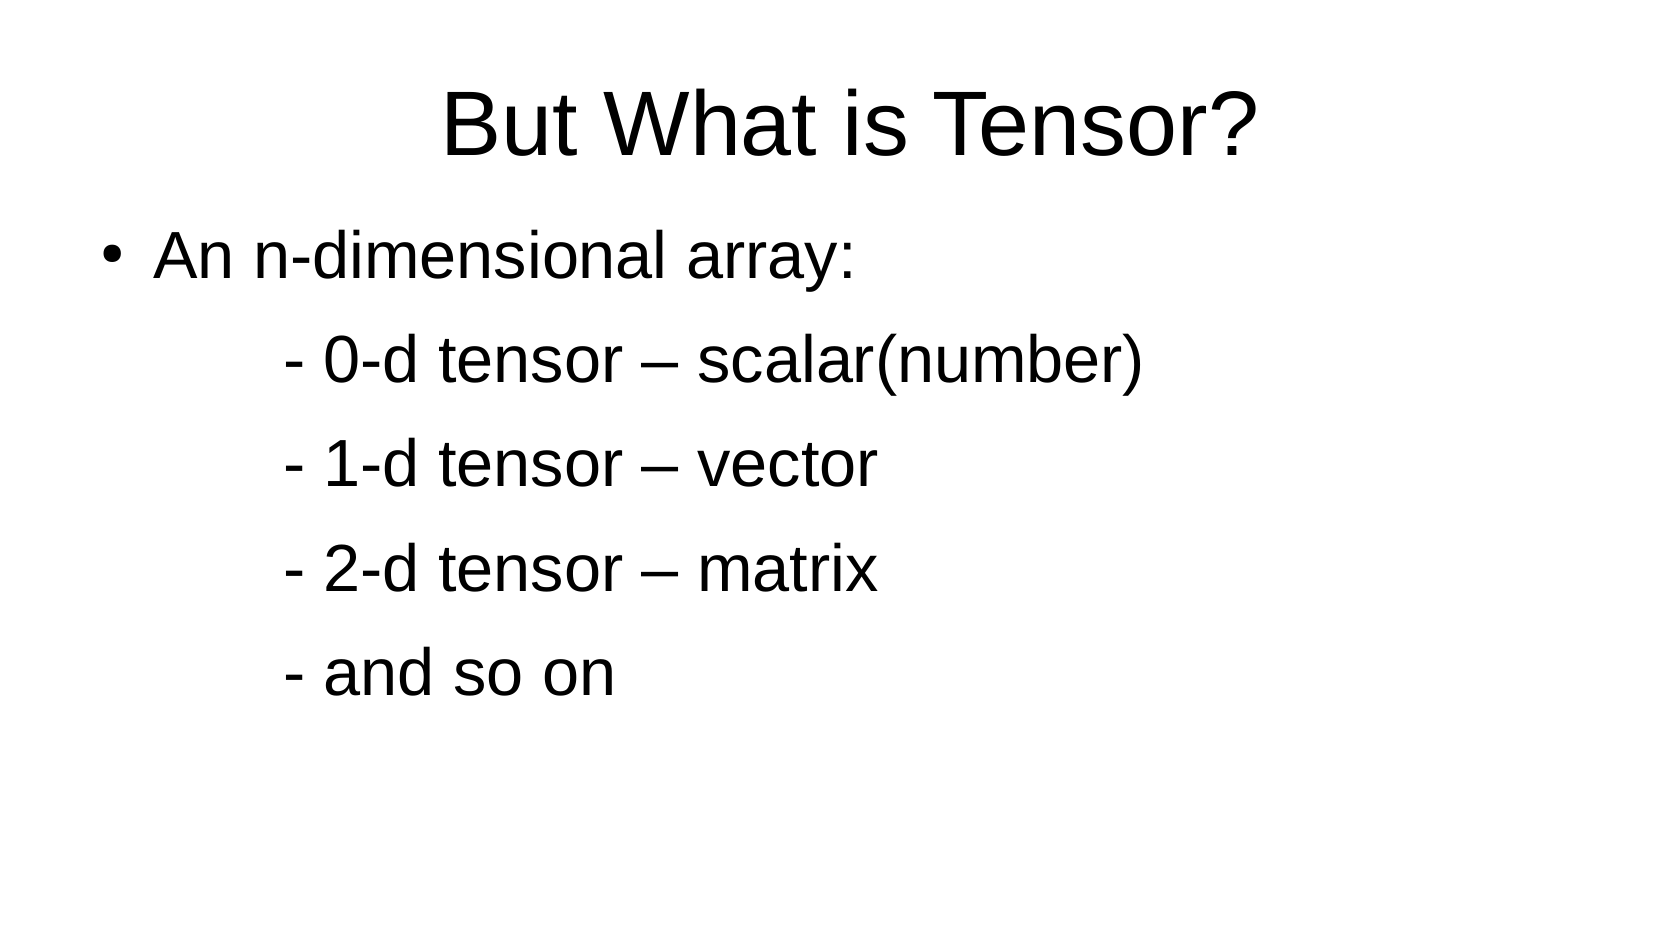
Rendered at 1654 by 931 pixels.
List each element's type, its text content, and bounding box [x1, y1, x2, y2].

list An n-dimensional array: - 0-d tensor – scalar(number) - 1-d tensor – vector - 2-d tensor – matrix - and so on [82, 217, 1571, 758]
title But What is Tensor? [106, 45, 1595, 201]
